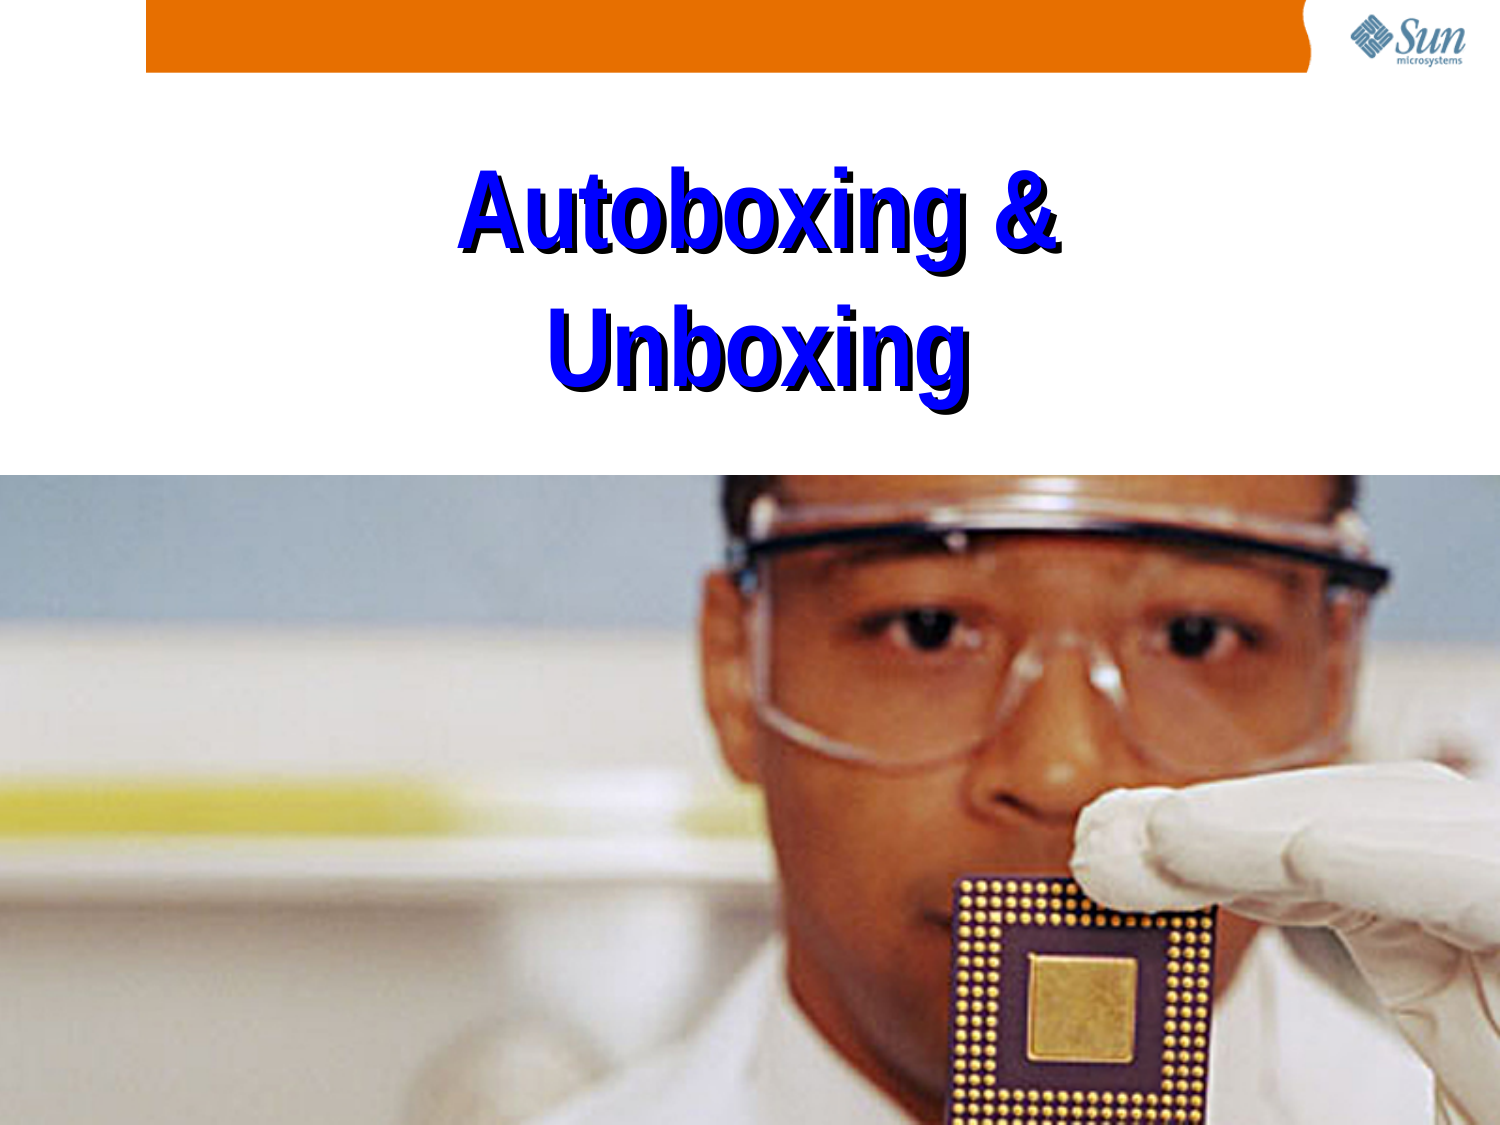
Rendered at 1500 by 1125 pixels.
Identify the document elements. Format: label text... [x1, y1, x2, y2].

picture [146, 0, 1500, 75]
picture [0, 475, 1500, 1125]
text_box Autoboxing & Unboxing [215, 139, 1300, 422]
